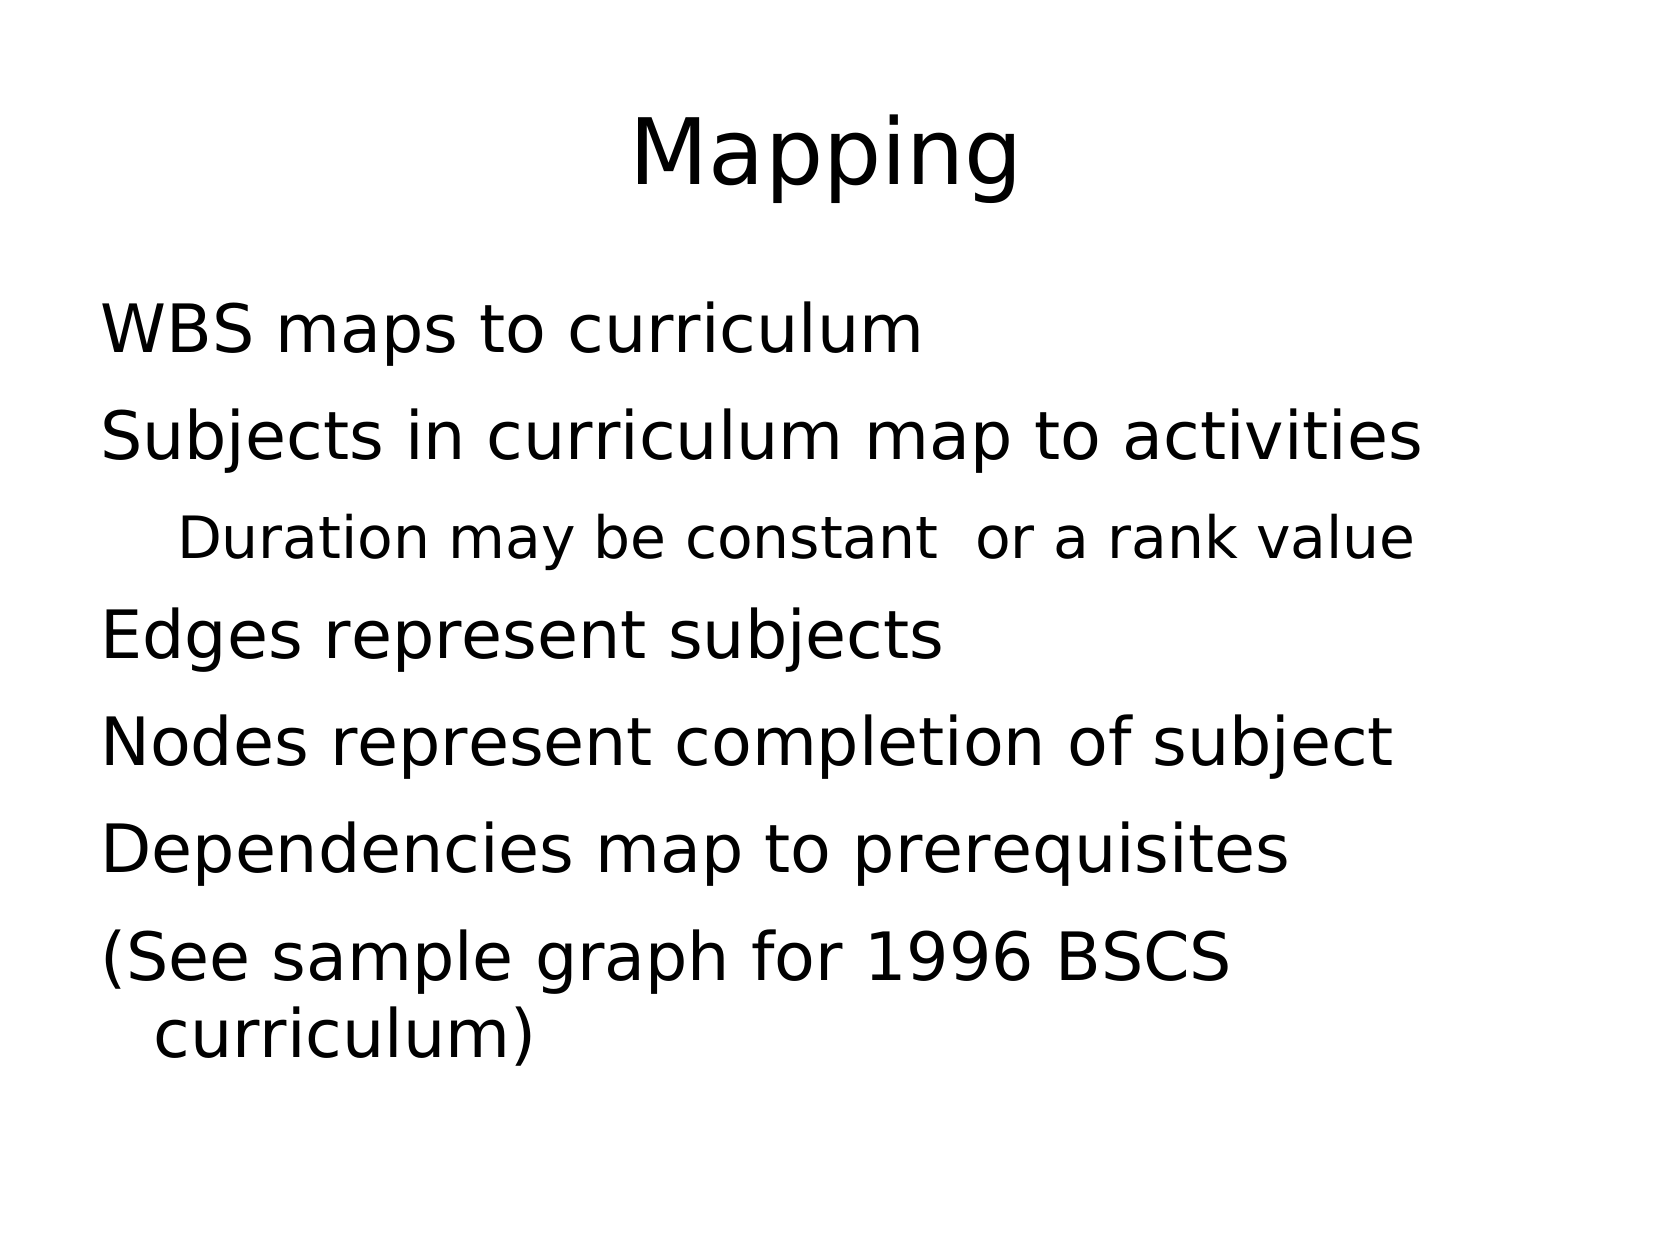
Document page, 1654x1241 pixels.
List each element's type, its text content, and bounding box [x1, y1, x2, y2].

title Mapping [82, 49, 1571, 257]
list WBS maps to curriculum Subjects in curriculum map to activities Duration may be constant or a rank value Edges represent subjects Nodes represent completion of subject Dependencies map to prerequisites (See sample graph for 1996 BSCS curriculum) [82, 290, 1571, 1109]
